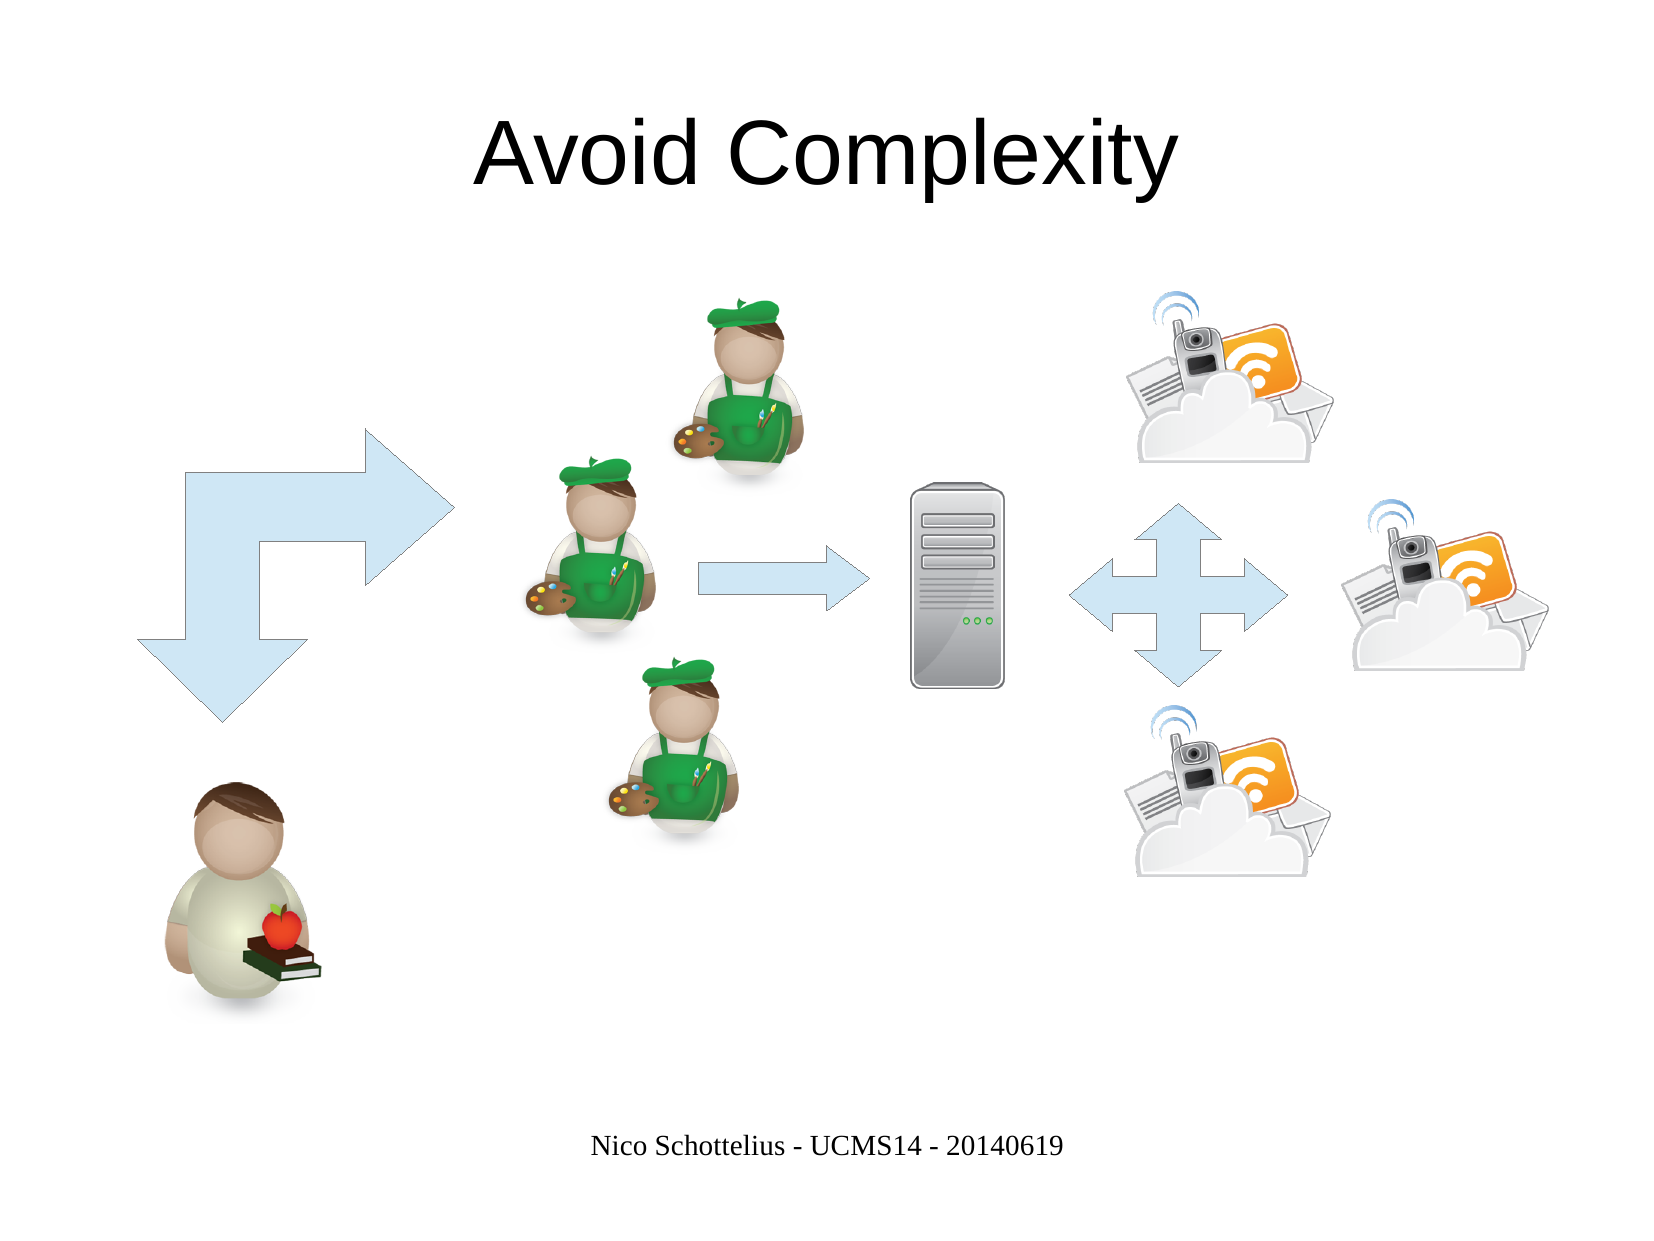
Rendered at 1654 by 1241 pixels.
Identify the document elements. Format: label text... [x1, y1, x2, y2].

picture [514, 285, 827, 855]
picture [910, 482, 1005, 689]
picture [1341, 499, 1554, 671]
picture [149, 760, 340, 1024]
picture [1126, 291, 1339, 463]
title Avoid Complexity [82, 49, 1571, 257]
text_box [1069, 503, 1288, 687]
picture [1124, 705, 1336, 877]
text_box [137, 428, 455, 723]
text_box [698, 545, 870, 611]
